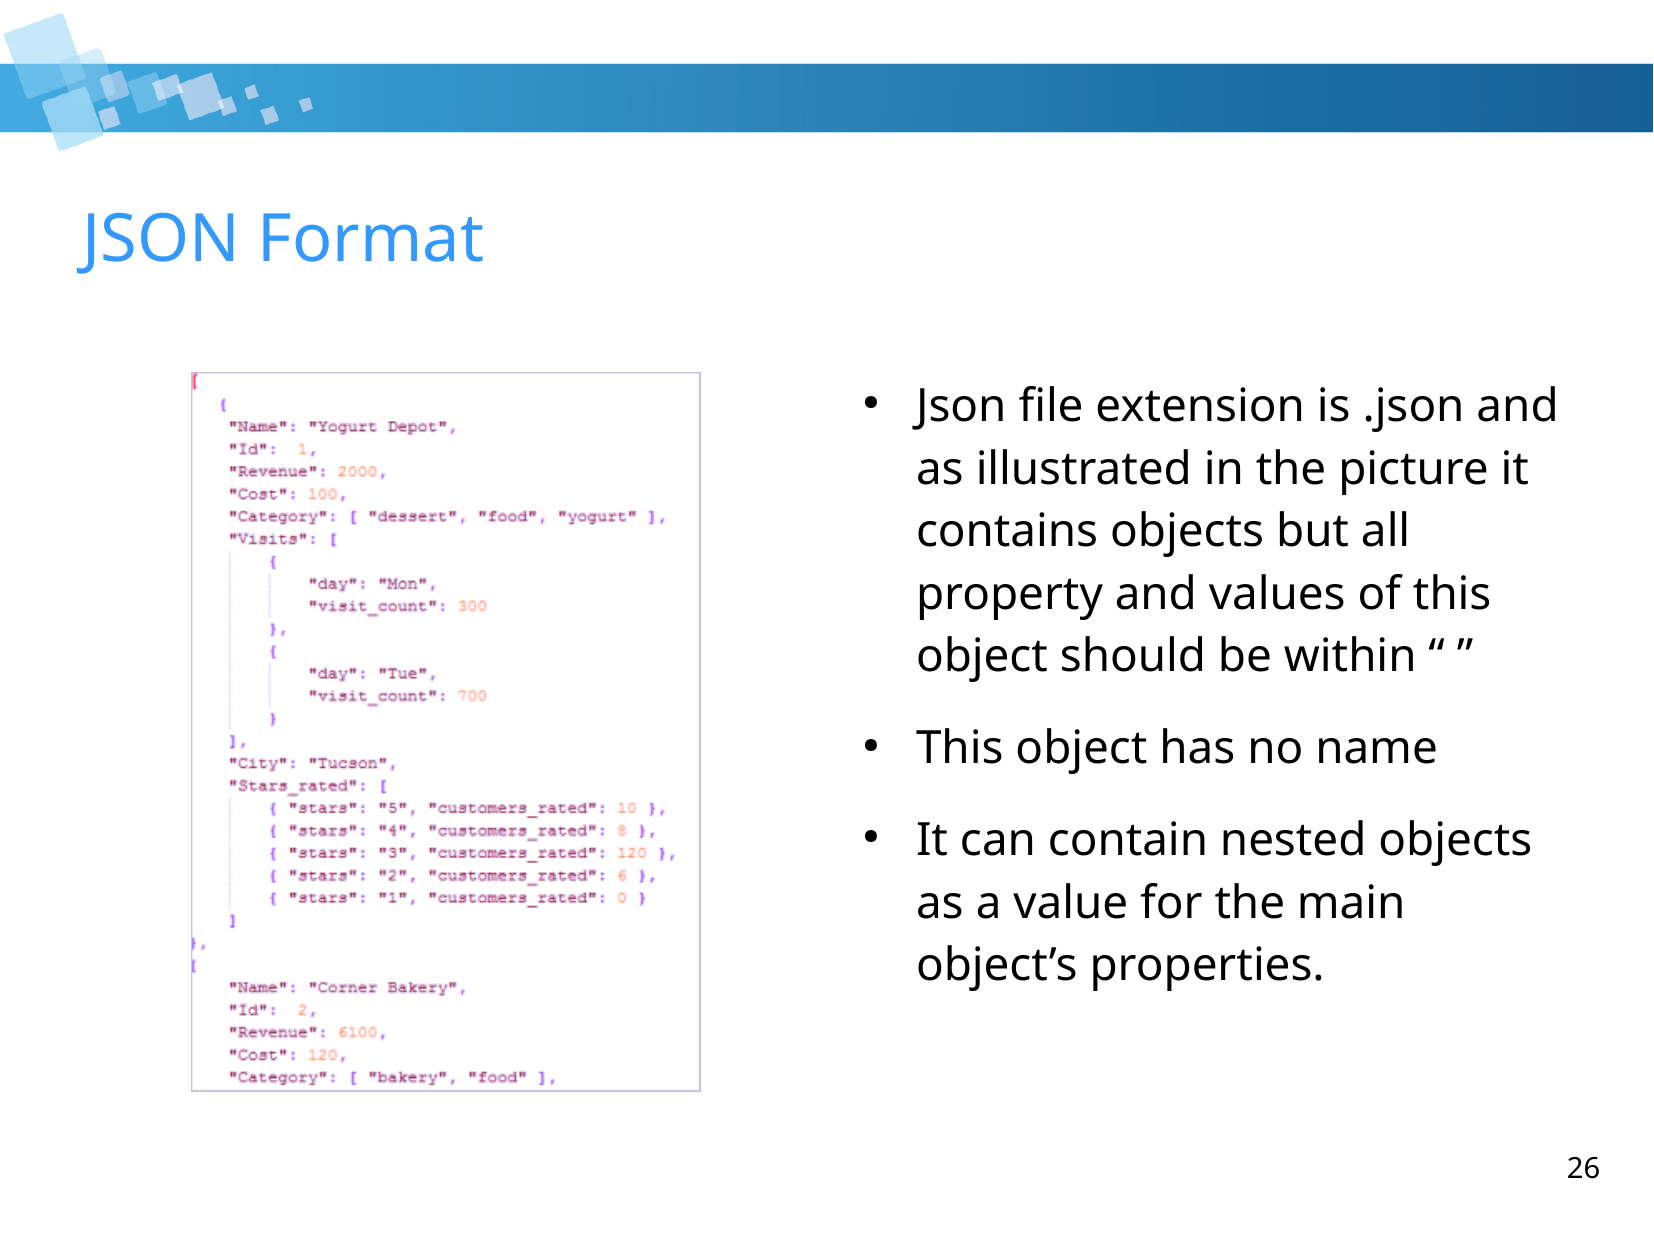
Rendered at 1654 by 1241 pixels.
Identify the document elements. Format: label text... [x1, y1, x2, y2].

title JSON Format [82, 131, 1571, 340]
list Json file extension is .json and as illustrated in the picture it contains objects but all property and values of this object should be within “ ” This object has no name It can contain nested objects as a value for the main object’s properties. [845, 372, 1572, 1093]
picture [0, 0, 1653, 1238]
